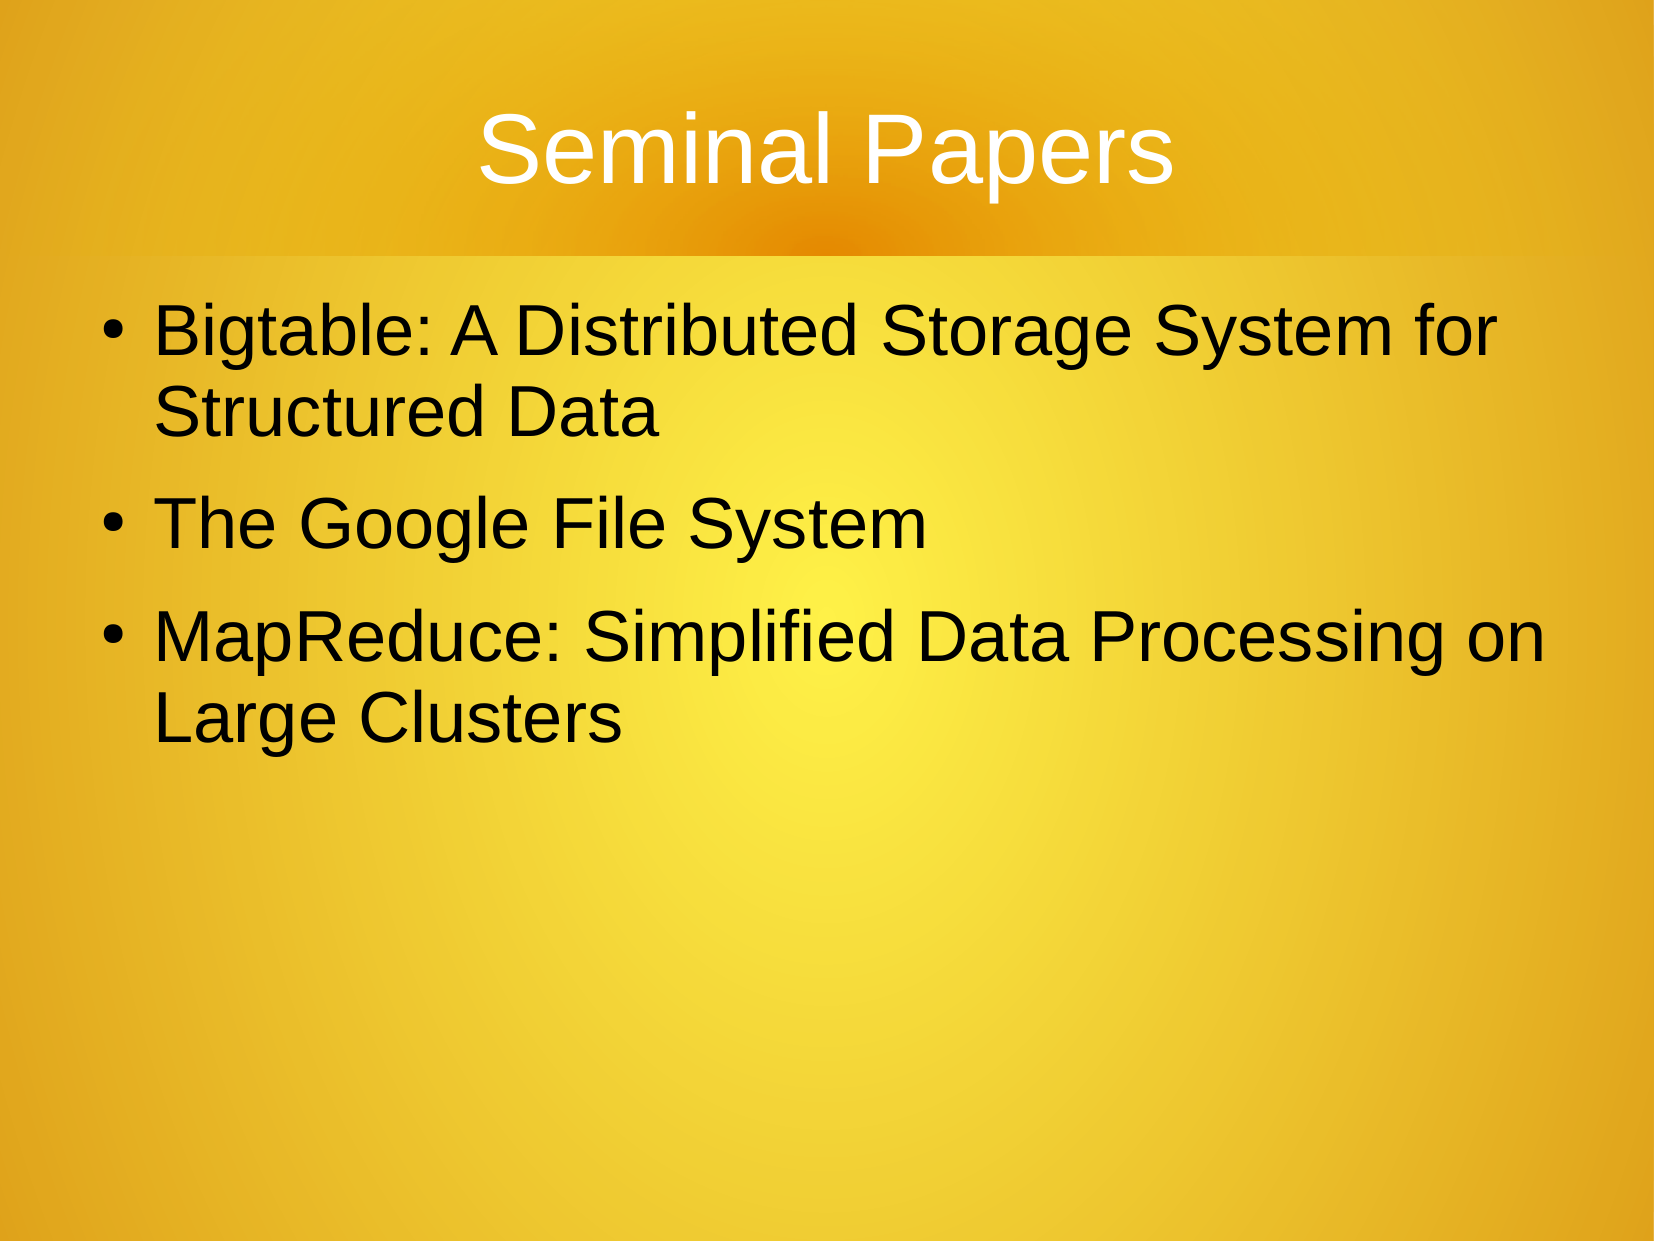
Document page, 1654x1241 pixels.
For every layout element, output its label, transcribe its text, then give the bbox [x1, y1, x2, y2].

title Seminal Papers [82, 47, 1571, 252]
list Bigtable: A Distributed Storage System for Structured Data The Google File System MapReduce: Simpliﬁed Data Processing on Large Clusters [82, 290, 1571, 1010]
